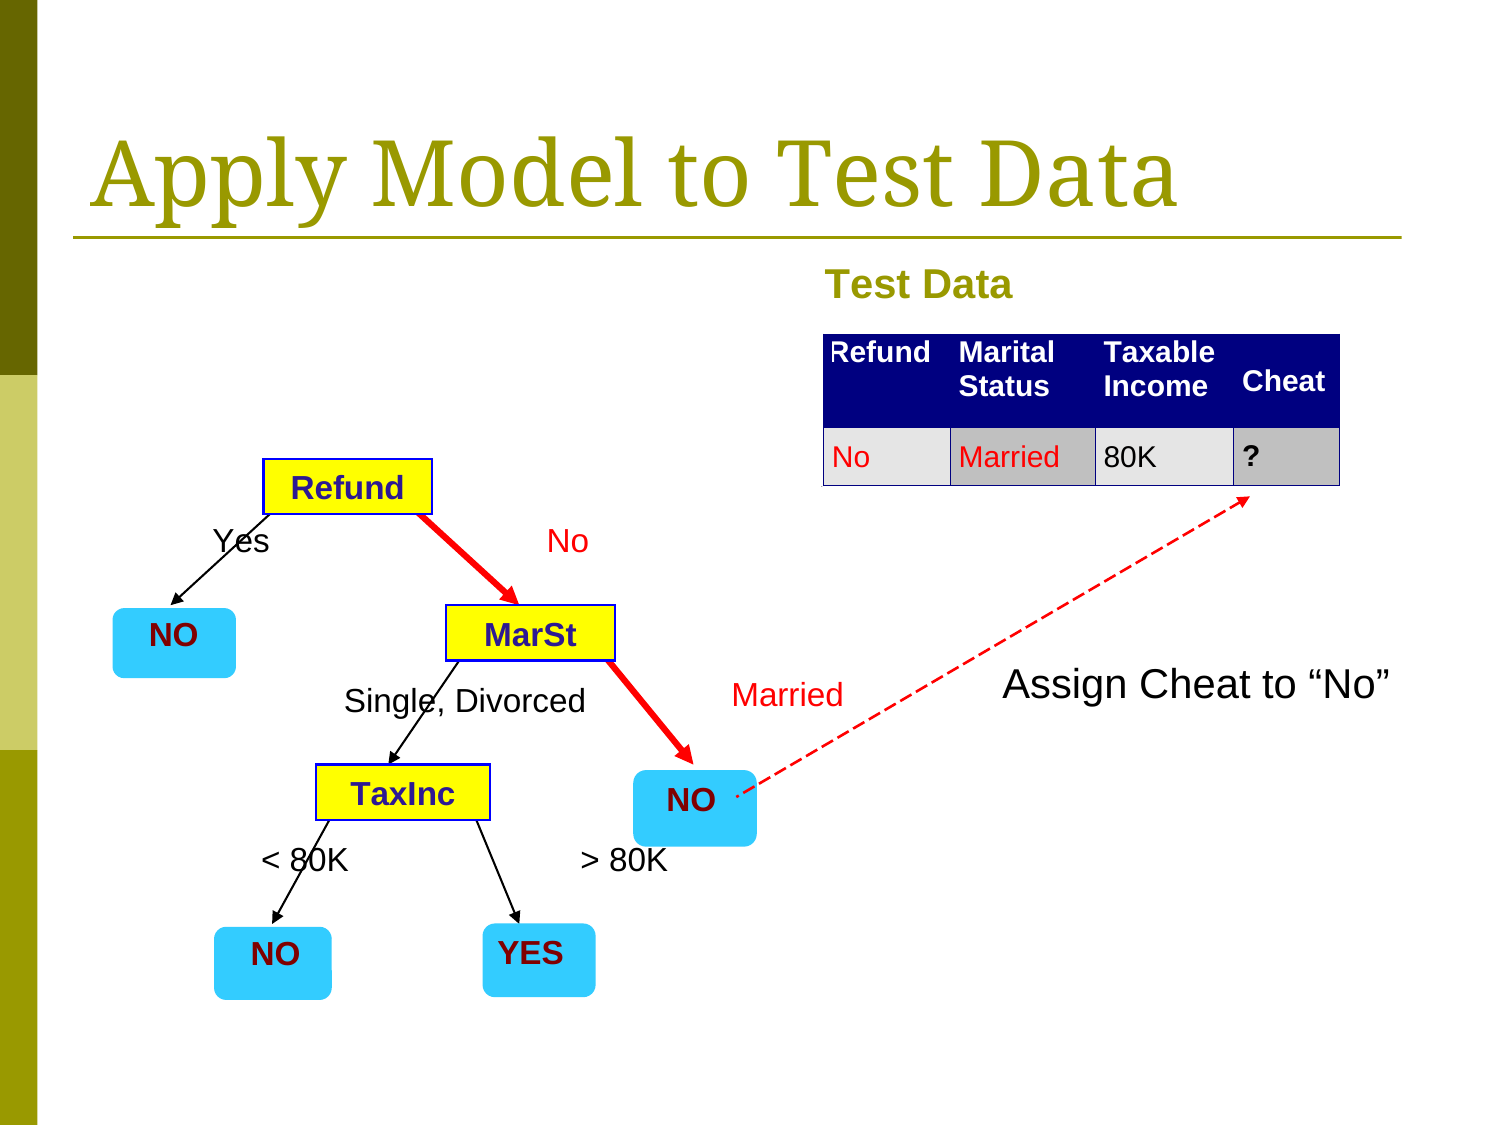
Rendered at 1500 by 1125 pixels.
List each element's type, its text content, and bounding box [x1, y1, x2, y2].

text_box Married [604, 665, 869, 722]
text_box No [419, 511, 604, 568]
text_box NO [179, 923, 372, 980]
text_box TaxInc [315, 764, 491, 820]
text_box Single, Divorced [216, 671, 602, 727]
text_box < 80K [133, 830, 364, 887]
text_box Yes [85, 511, 285, 568]
title Apply Model to Test Data [75, 45, 1426, 233]
chart [812, 333, 1361, 520]
text_box YES [469, 923, 593, 979]
text_box Test Data [787, 258, 1051, 315]
text_box [633, 826, 757, 847]
text_box [112, 661, 236, 679]
text_box Assign Cheat to “No” [987, 658, 1426, 715]
text_box NO [595, 770, 788, 826]
text_box Refund [263, 458, 433, 515]
text_box NO [77, 605, 270, 661]
text_box MarSt [446, 605, 615, 661]
text_box [214, 980, 332, 1000]
text_box [482, 928, 596, 998]
text_box > 80K [452, 830, 684, 887]
